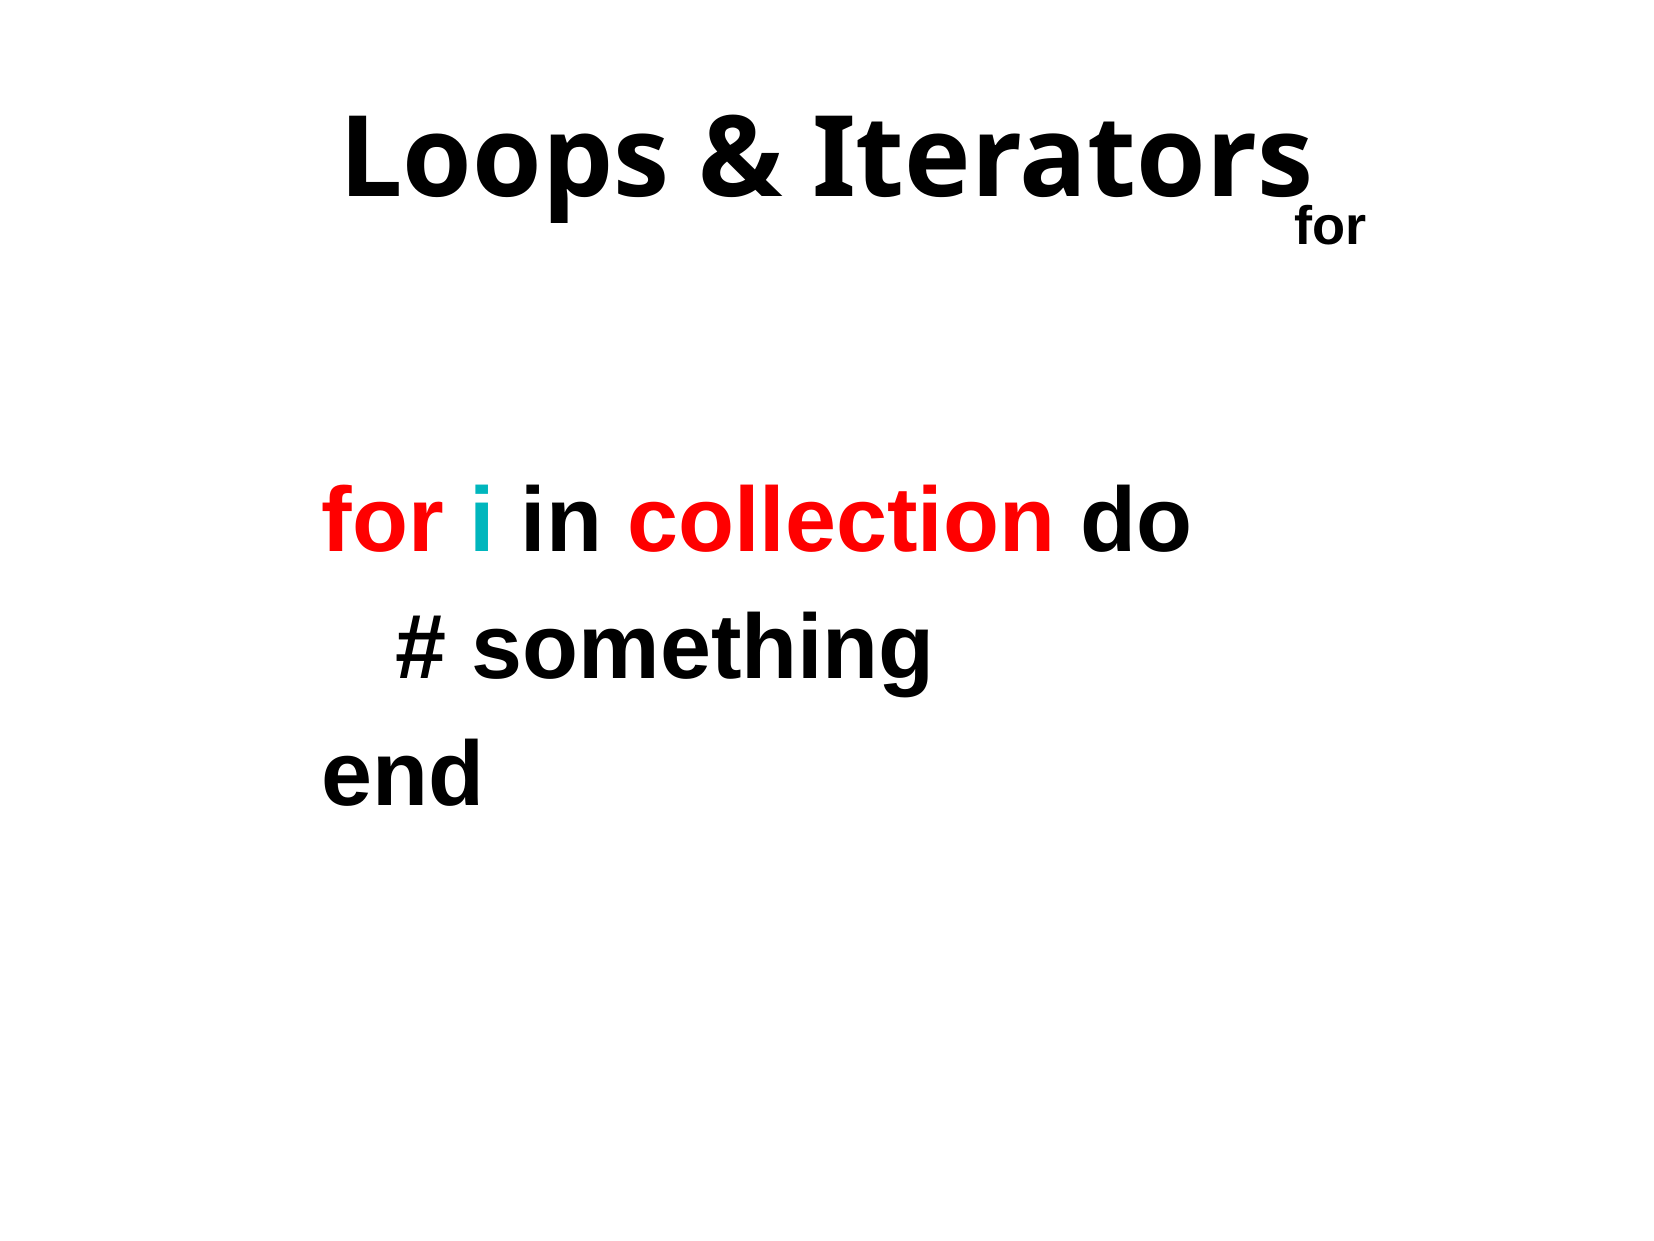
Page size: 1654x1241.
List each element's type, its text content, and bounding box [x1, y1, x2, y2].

text_box for [1280, 188, 1635, 264]
text_box for i in collection do # something end [307, 460, 1229, 843]
title Loops & Iterators [82, 49, 1571, 257]
